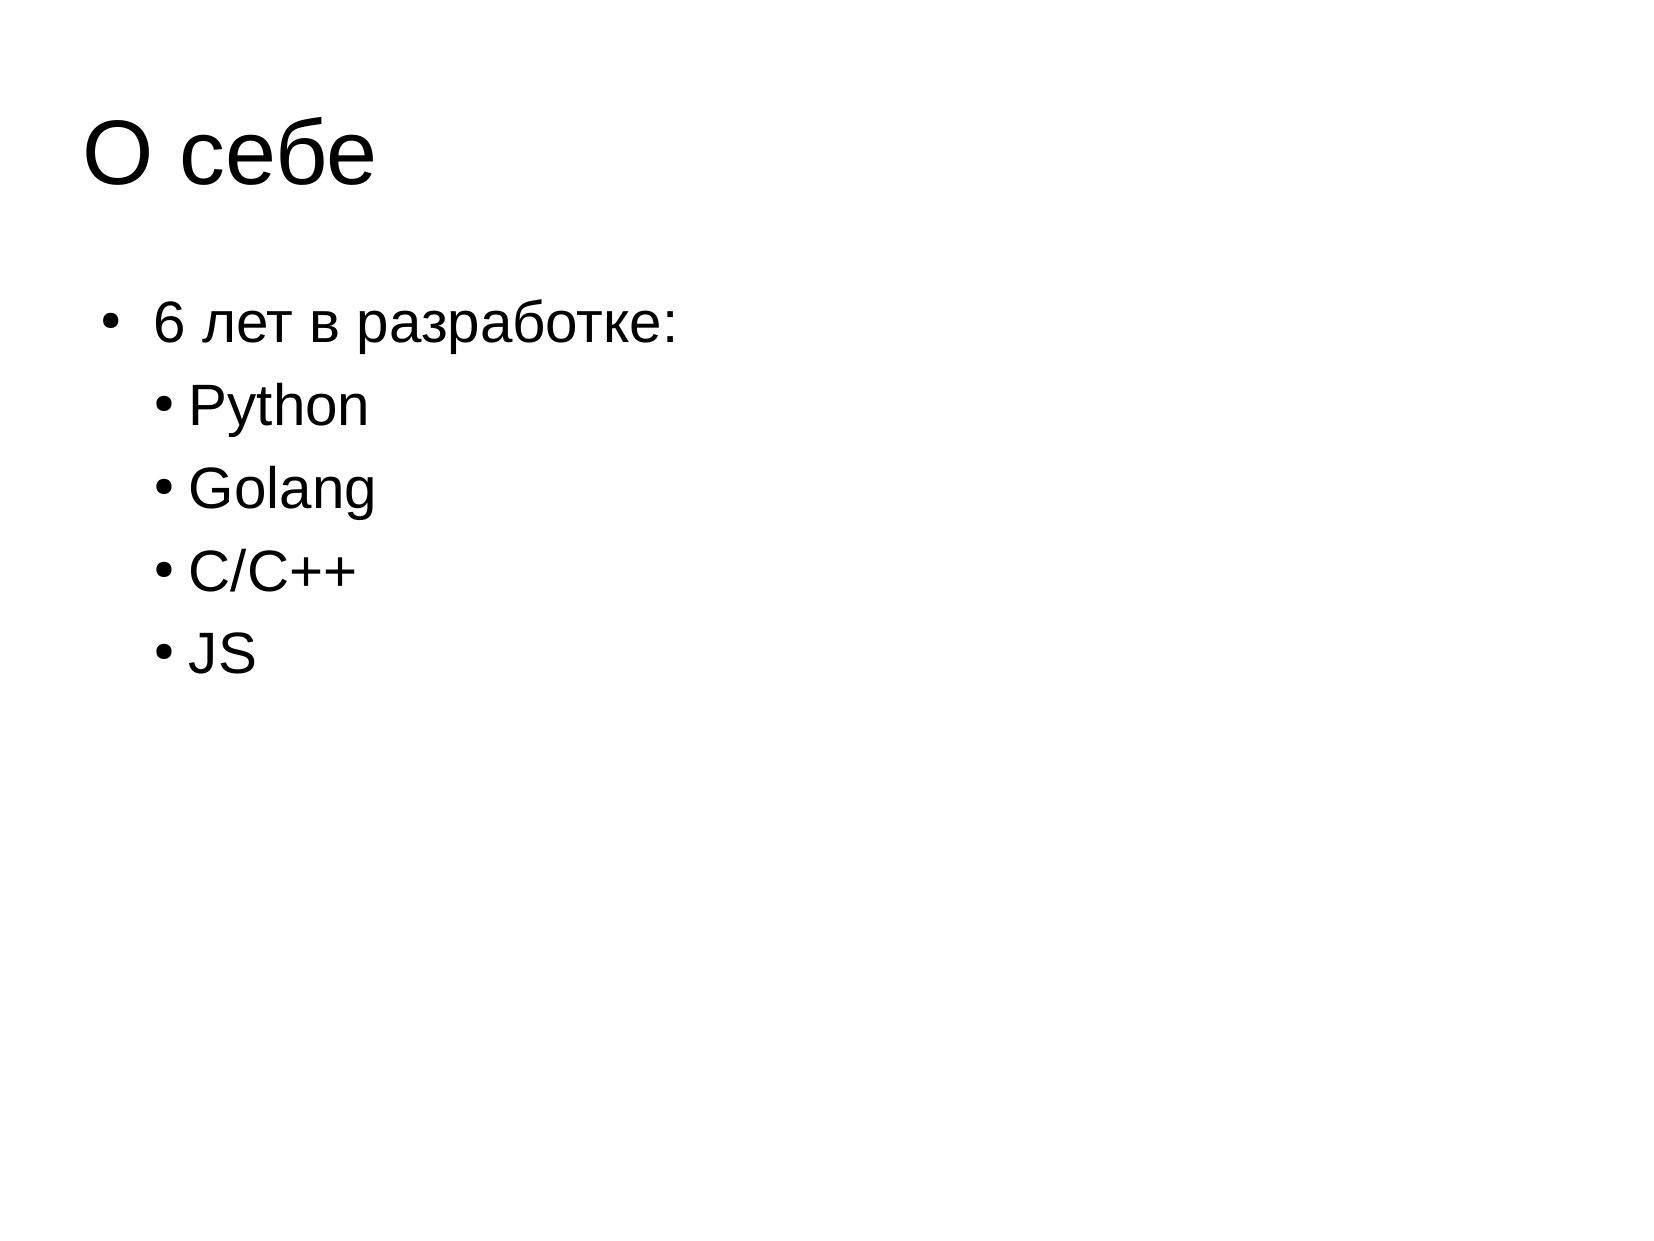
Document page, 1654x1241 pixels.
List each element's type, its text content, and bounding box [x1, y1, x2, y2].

title О себе [82, 49, 1571, 257]
list 6 лет в разработке: Python Golang C/C++ JS [82, 290, 1571, 1010]
